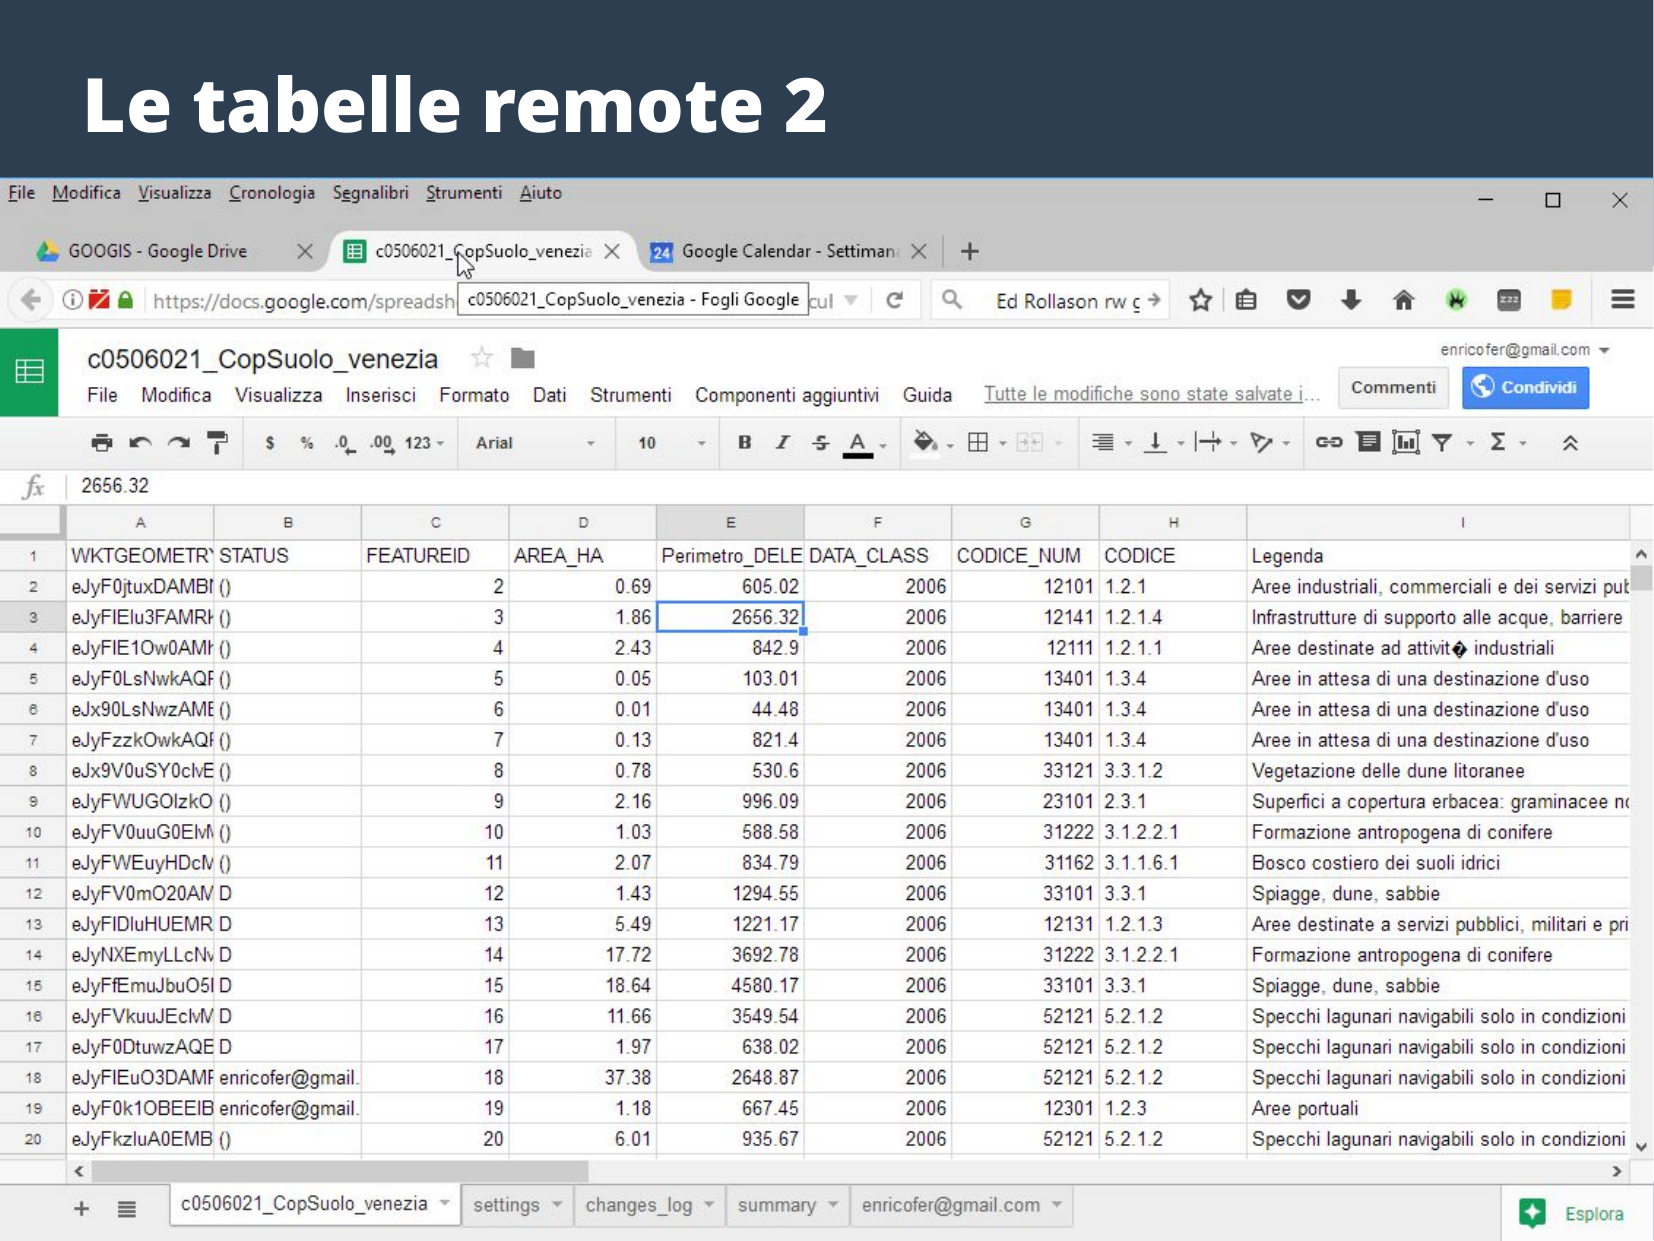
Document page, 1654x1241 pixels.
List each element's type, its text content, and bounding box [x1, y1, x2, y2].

picture [0, 177, 1654, 1241]
title Le tabelle remote 2 [82, 0, 1571, 177]
